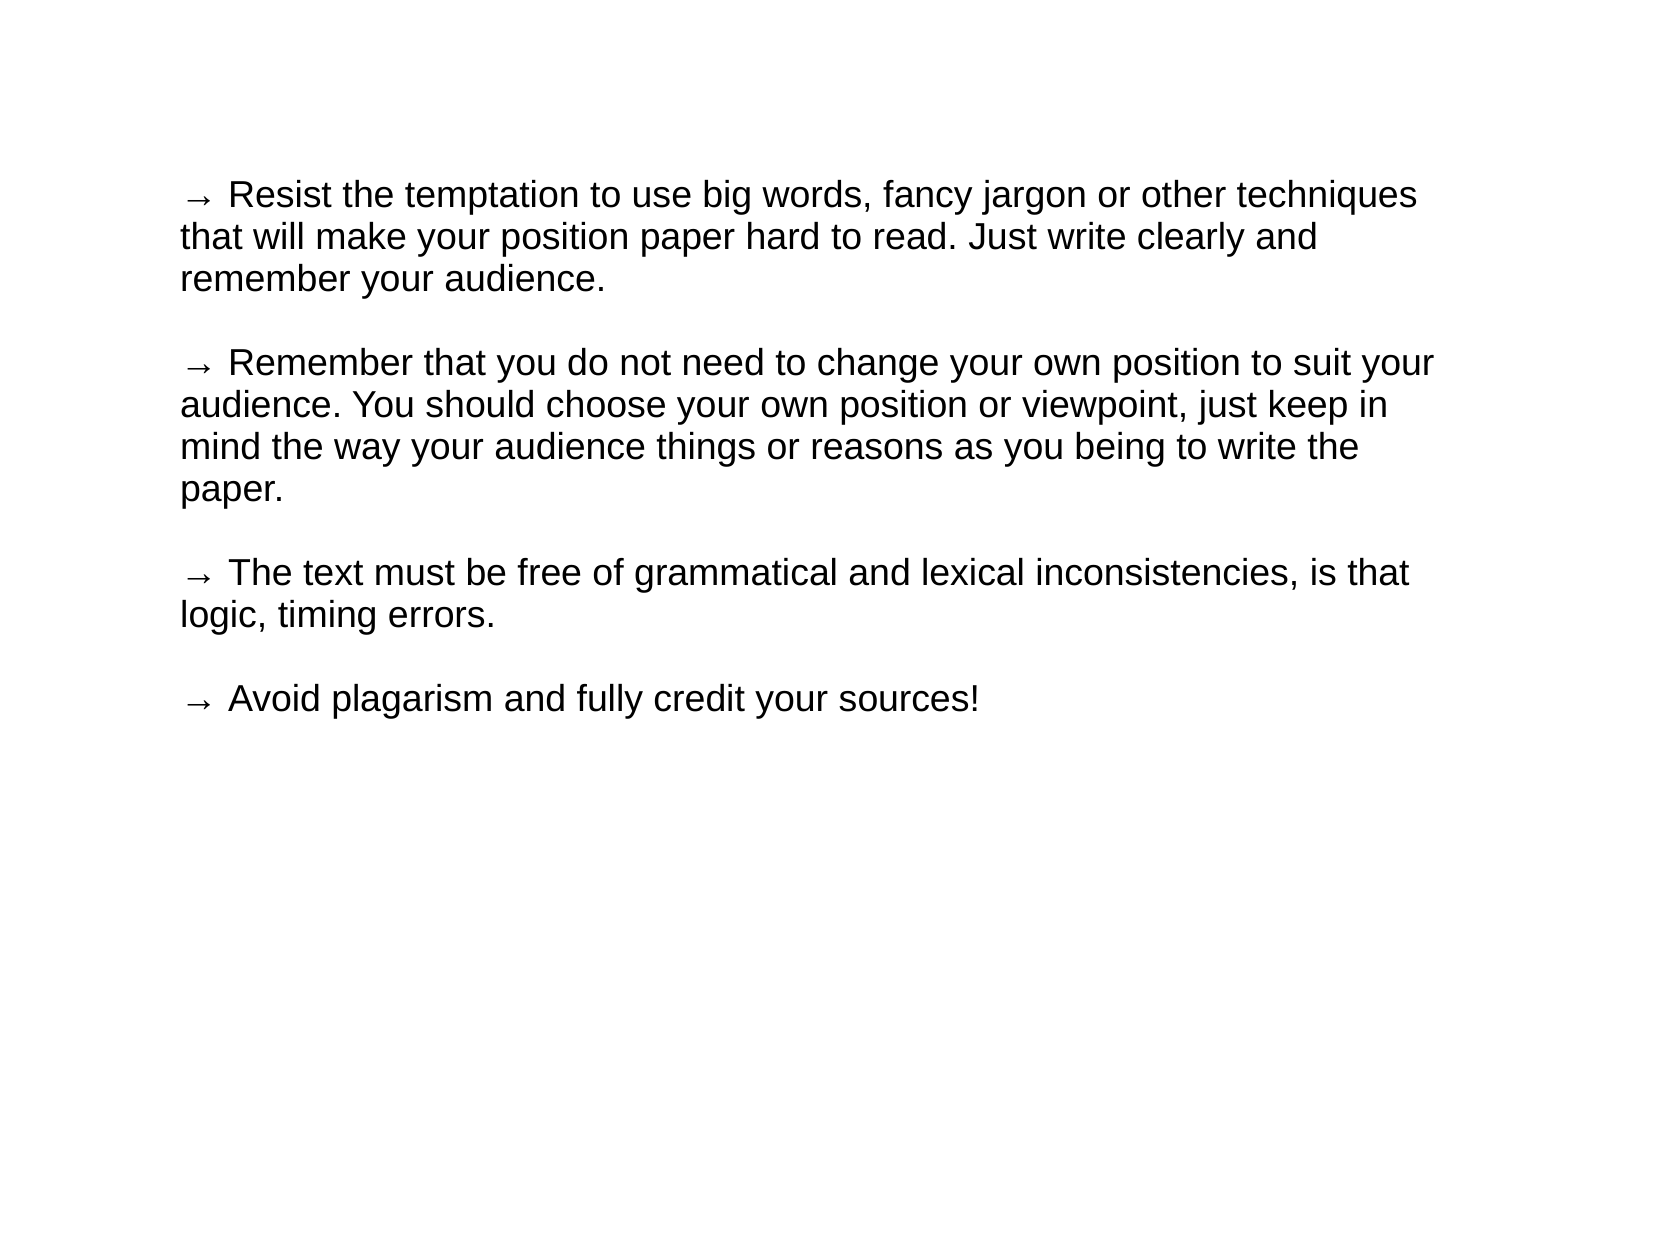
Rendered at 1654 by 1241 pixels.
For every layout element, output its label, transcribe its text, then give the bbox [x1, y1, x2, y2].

text_box → Resist the temptation to use big words, fancy jargon or other techniques that will make your position paper hard to read. Just write clearly and remember your audience. → Remember that you do not need to change your own position to suit your audience. You should choose your own position or viewpoint, just keep in mind the way your audience things or reasons as you being to write the paper. → The text must be free of grammatical and lexical inconsistencies, is that logic, timing errors. → Avoid plagarism and fully credit your sources! [165, 166, 1489, 727]
